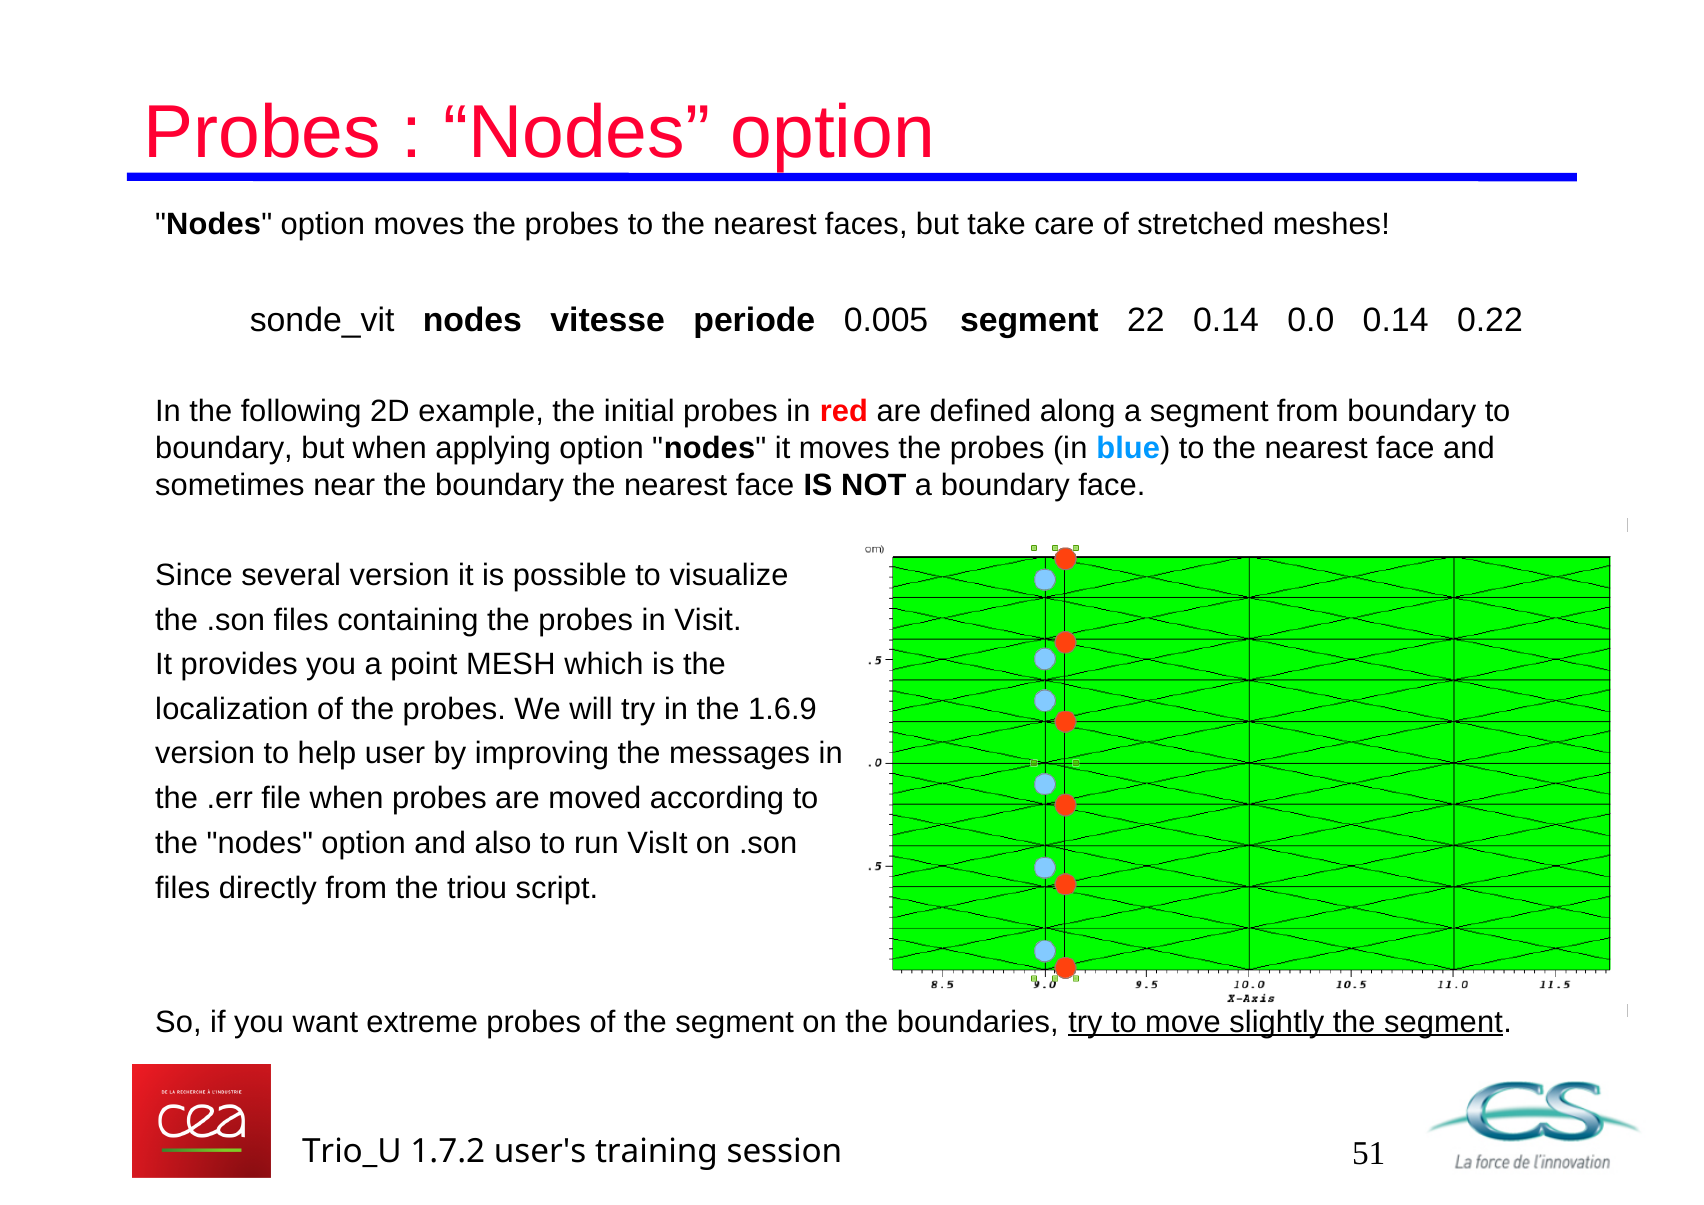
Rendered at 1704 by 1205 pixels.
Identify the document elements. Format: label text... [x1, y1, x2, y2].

title Probes : “Nodes” option [127, 39, 1576, 196]
picture [132, 1068, 271, 1178]
list "Nodes" option moves the probes to the nearest faces, but take care of stretched meshes! sonde_vit nodes vitesse periode 0.005 segment 22 0.14 0.0 0.14 0.22 In the following 2D example, the initial probes in red are defined along a segment from boundary to boundary, but when applying option "nodes" it moves the probes (in blue) to the nearest face and sometimes near the boundary the nearest face IS NOT a boundary face. Since several version it is possible to visualize the .son files containing the probes in Visit. It provides you a point MESH which is the localization of the probes. We will try in the 1.6.9 version to help user by improving the messages in the .err file when probes are moved according to the "nodes" option and also to run VisIt on .son files directly from the triou script. So, if you want extreme probes of the segment on the boundaries, try to move slightly the segment. [114, 196, 1577, 1068]
picture [1577, 518, 1643, 1017]
picture [1423, 1072, 1648, 1179]
